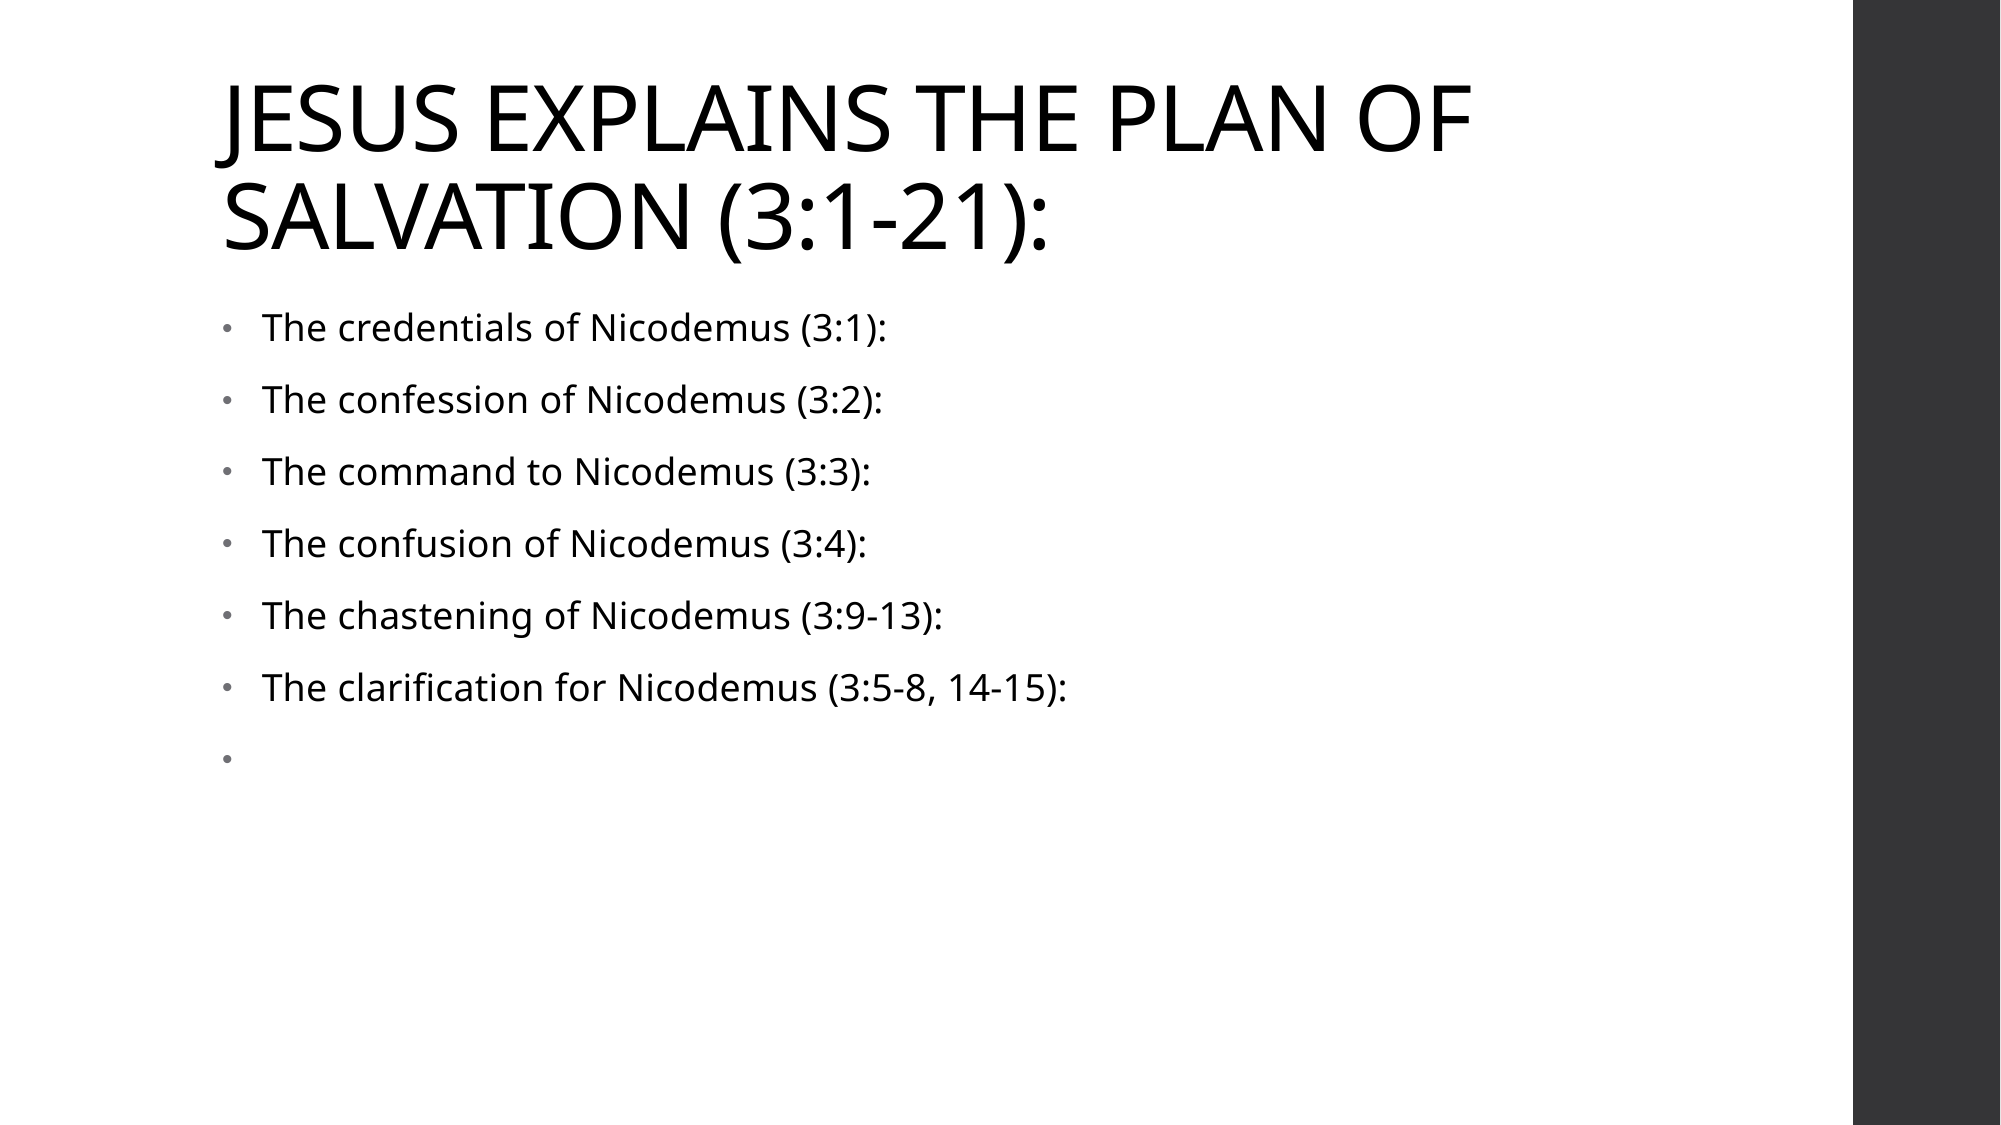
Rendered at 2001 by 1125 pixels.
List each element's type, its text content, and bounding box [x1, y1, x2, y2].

list The credentials of Nicodemus (3:1): The confession of Nicodemus (3:2): The command to Nicodemus (3:3): The confusion of Nicodemus (3:4): The chastening of Nicodemus (3:9-13): The clarification for Nicodemus (3:5-8, 14-15): [206, 299, 1617, 1014]
title JESUS EXPLAINS THE PLAN OF SALVATION (3:1-21): [206, 60, 1797, 278]
